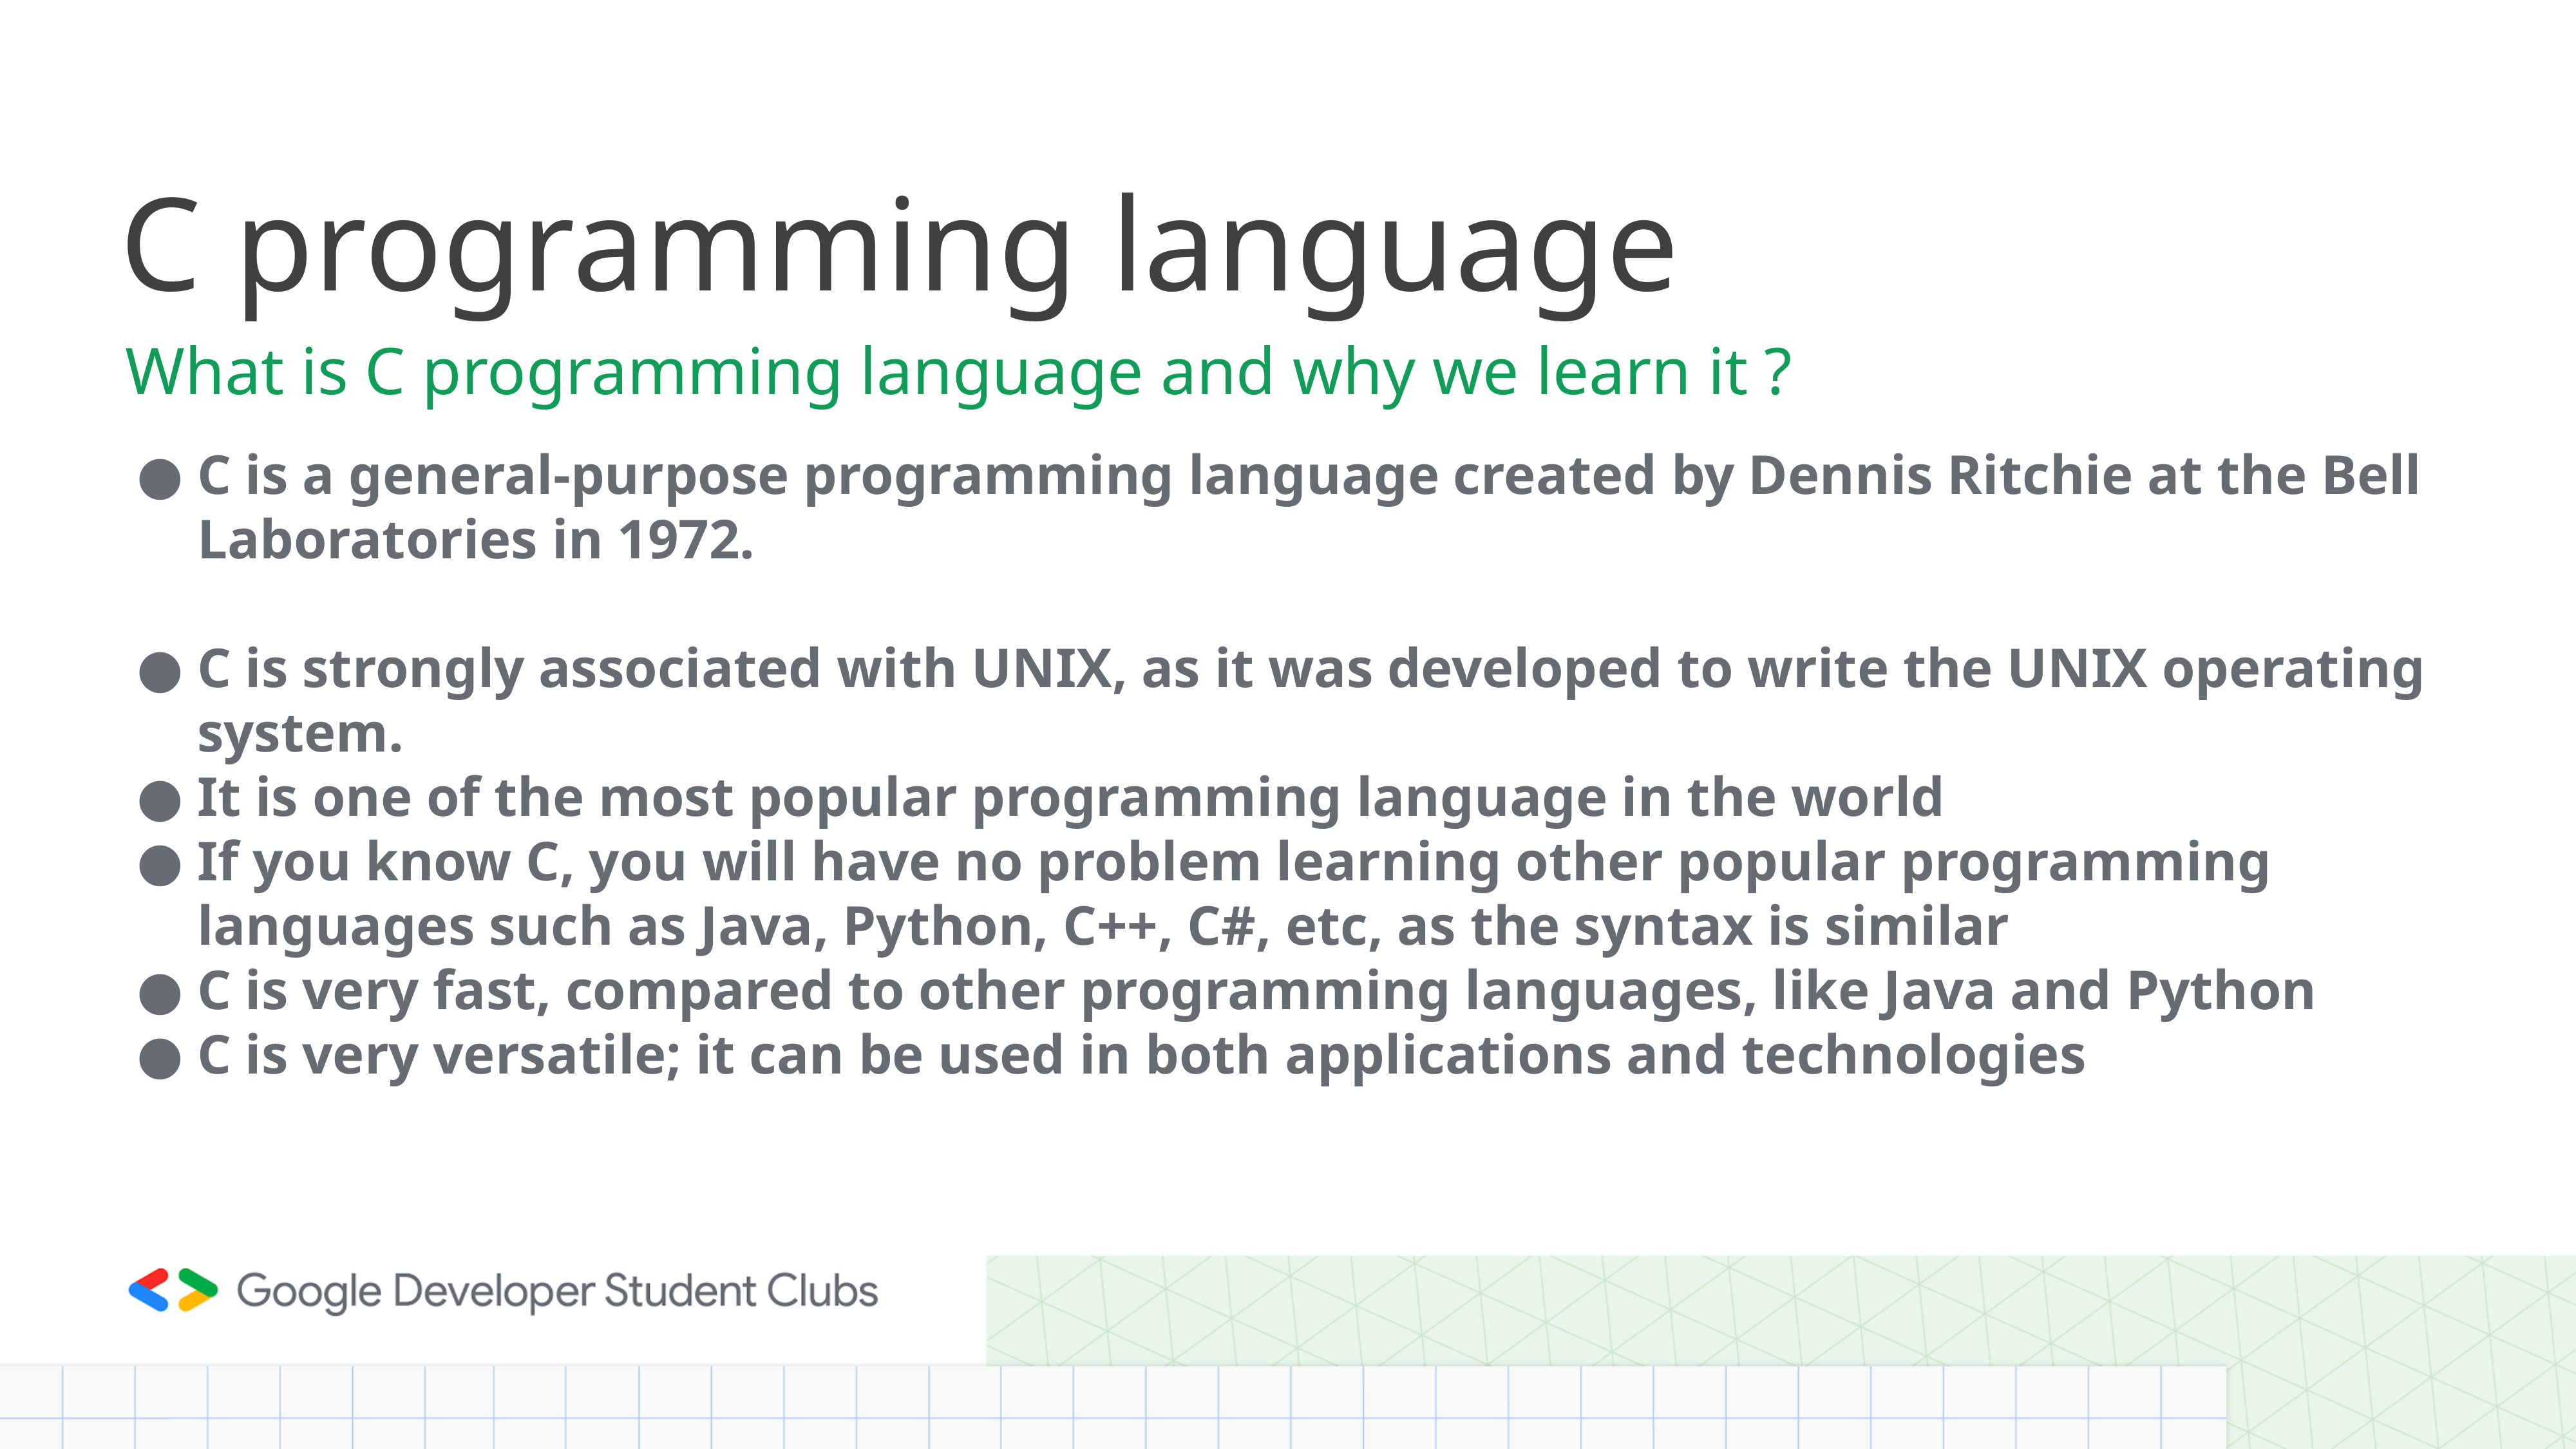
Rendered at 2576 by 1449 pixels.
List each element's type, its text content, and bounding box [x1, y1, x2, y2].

list C is a general-purpose programming language created by Dennis Ritchie at the Bell Laboratories in 1972. C is strongly associated with UNIX, as it was developed to write the UNIX operating system. It is one of the most popular programming language in the world If you know C, you will have no problem learning other popular programming languages such as Java, Python, C++, C#, etc, as the syntax is similar C is very fast, compared to other programming languages, like Java and Python C is very versatile; it can be used in both applications and technologies [127, 431, 2441, 1101]
picture [0, 0, 2576, 1449]
subtitle What is C programming language and why we learn it ? [115, 320, 2441, 1180]
title C programming language [94, 136, 2414, 430]
